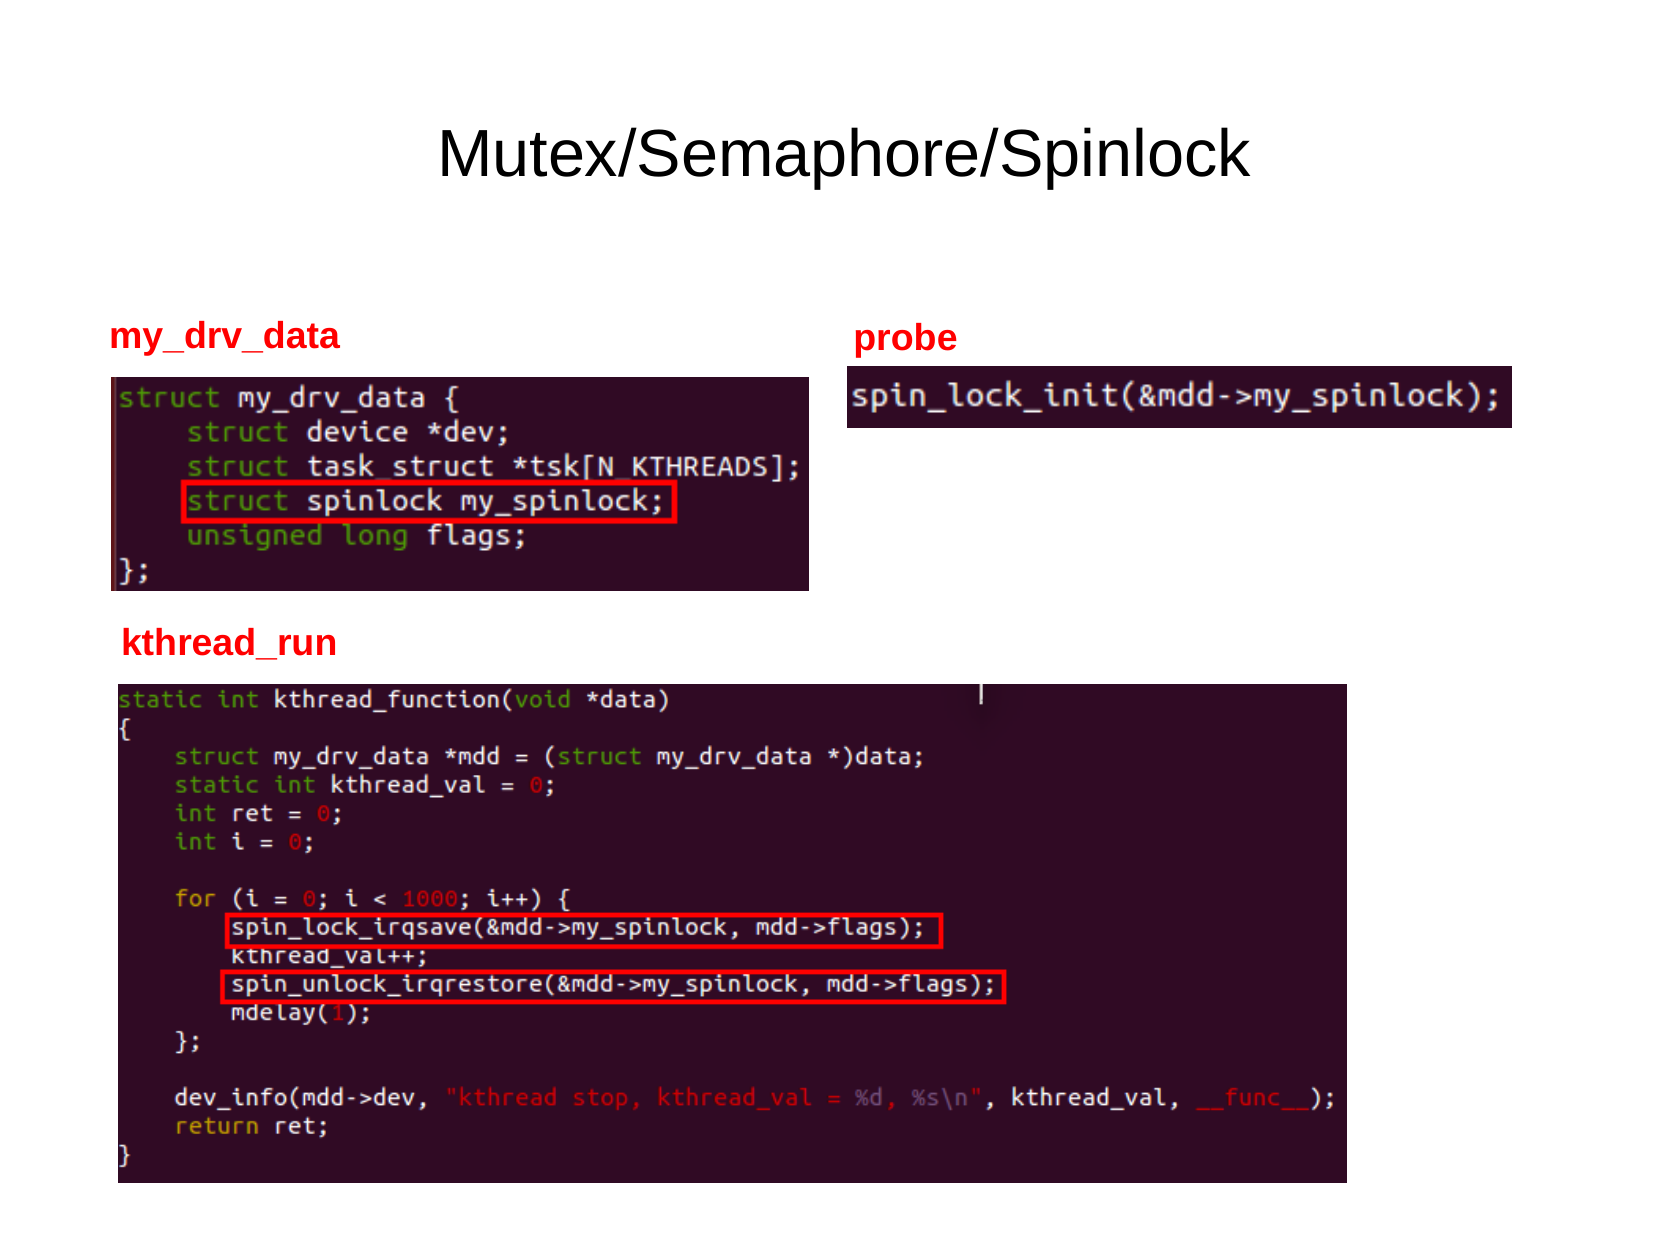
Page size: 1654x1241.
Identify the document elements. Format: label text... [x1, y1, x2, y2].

text_box probe [838, 309, 1288, 367]
picture [118, 684, 1347, 1183]
text_box my_drv_data [94, 307, 544, 364]
title Mutex/Semaphore/Spinlock [82, 49, 1571, 257]
picture [847, 366, 1512, 428]
picture [111, 377, 809, 591]
text_box kthread_run [106, 614, 556, 671]
